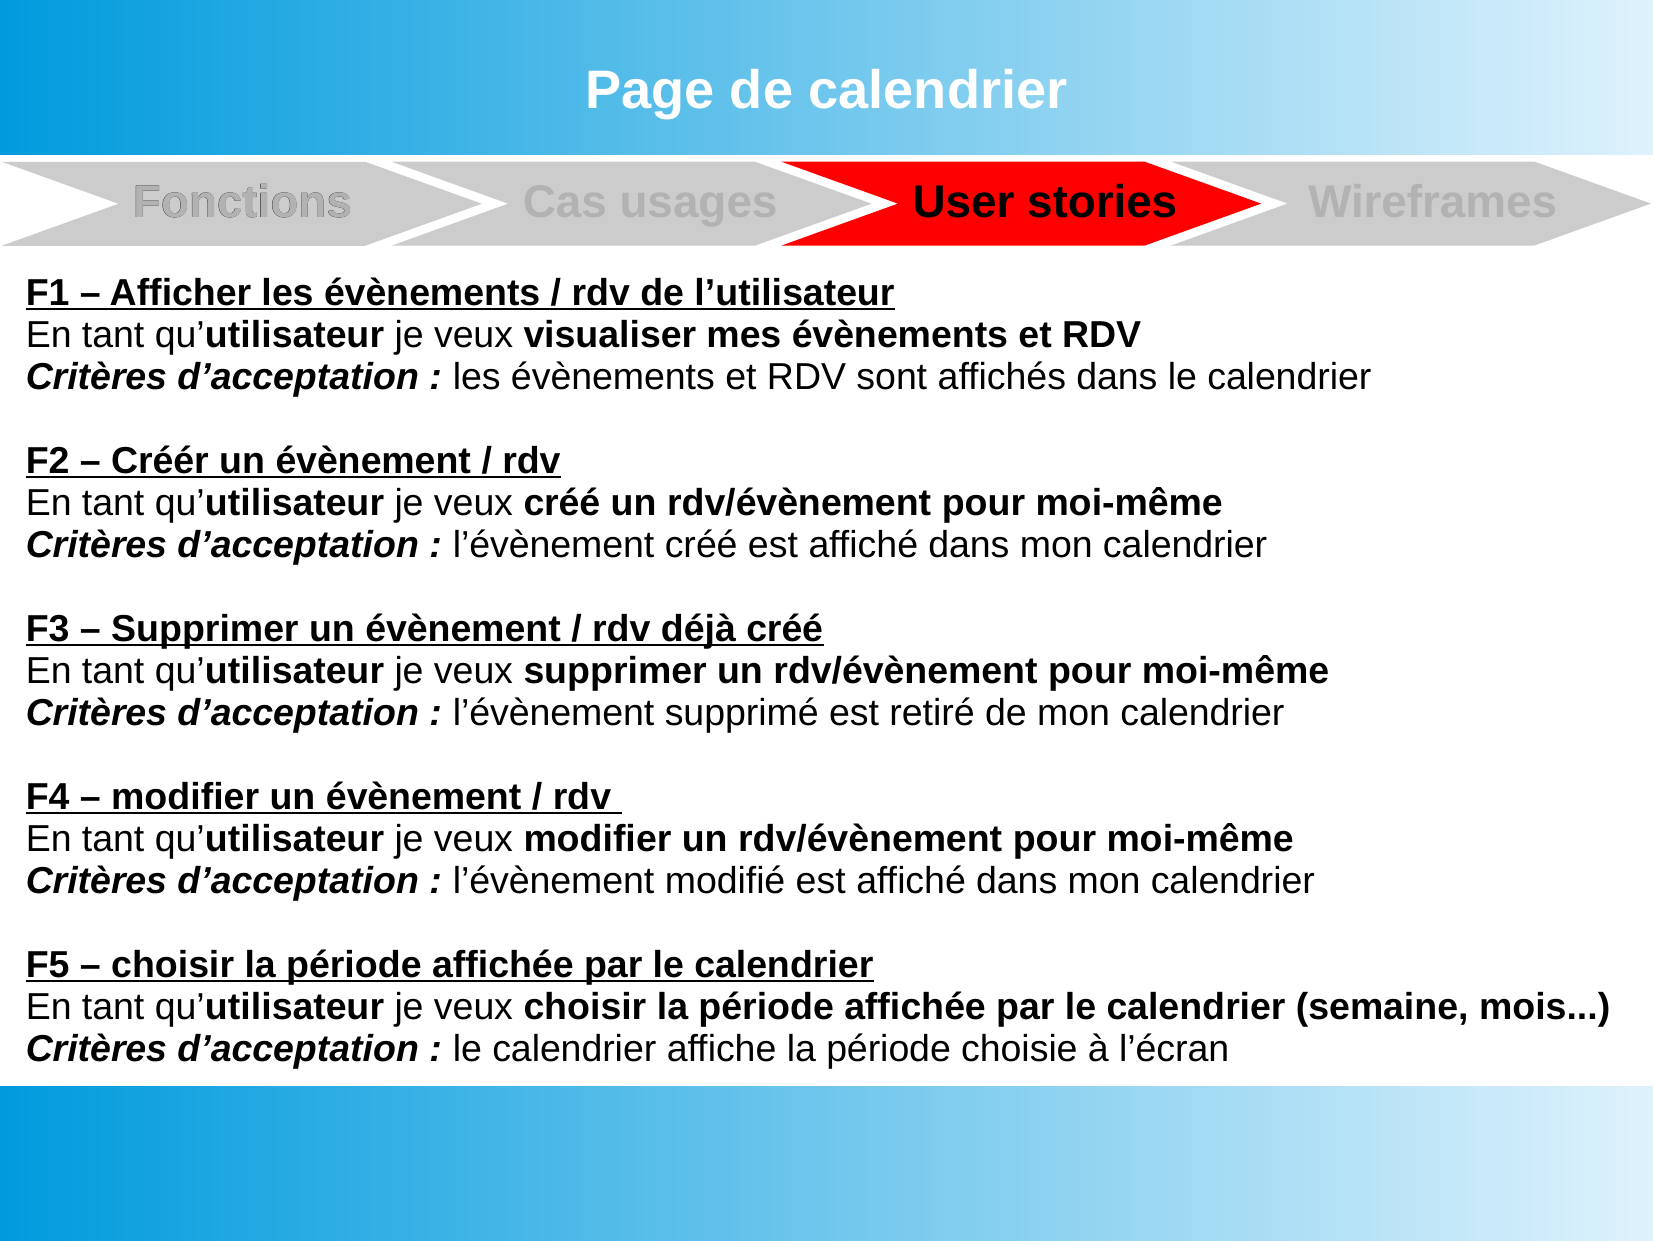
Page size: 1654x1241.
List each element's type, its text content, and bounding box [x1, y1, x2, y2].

text_box [1203, 182, 1262, 225]
text_box Cas usages [508, 168, 813, 235]
text_box [391, 161, 785, 246]
text_box Wireframes [1293, 168, 1599, 235]
text_box User stories [897, 168, 1203, 235]
text_box [1, 161, 396, 246]
text_box [1170, 161, 1564, 246]
text_box [423, 182, 482, 225]
text_box [781, 161, 1175, 246]
text_box [1599, 184, 1651, 223]
title Page de calendrier [82, 37, 1571, 143]
text_box Fonctions [118, 168, 423, 235]
text_box [813, 182, 872, 225]
text_box F1 – Afficher les évènements / rdv de l’utilisateur En tant qu’utilisateur je veux visualiser mes évènements et RDV Critères d’acceptation : les évènements et RDV sont affichés dans le calendrier F2 – Créér un évènement / rdv En tant qu’utilisateur je veux créé un rdv/évènement pour moi-même Critères d’acceptation : l’évènement créé est affiché dans mon calendrier F3 – Supprimer un évènement / rdv déjà créé En tant qu’utilisateur je veux supprimer un rdv/évènement pour moi-même Critères d’acceptation : l’évènement supprimé est retiré de mon calendrier F4 – modifier un évènement / rdv En tant qu’utilisateur je veux modifier un rdv/évènement pour moi-même Critères d’acceptation : l’évènement modifié est affiché dans mon calendrier F5 – choisir la période affichée par le calendrier En tant qu’utilisateur je veux choisir la période affichée par le calendrier (semaine, mois...) Critères d’acceptation : le calendrier affiche la période choisie à l’écran [11, 264, 1640, 1120]
